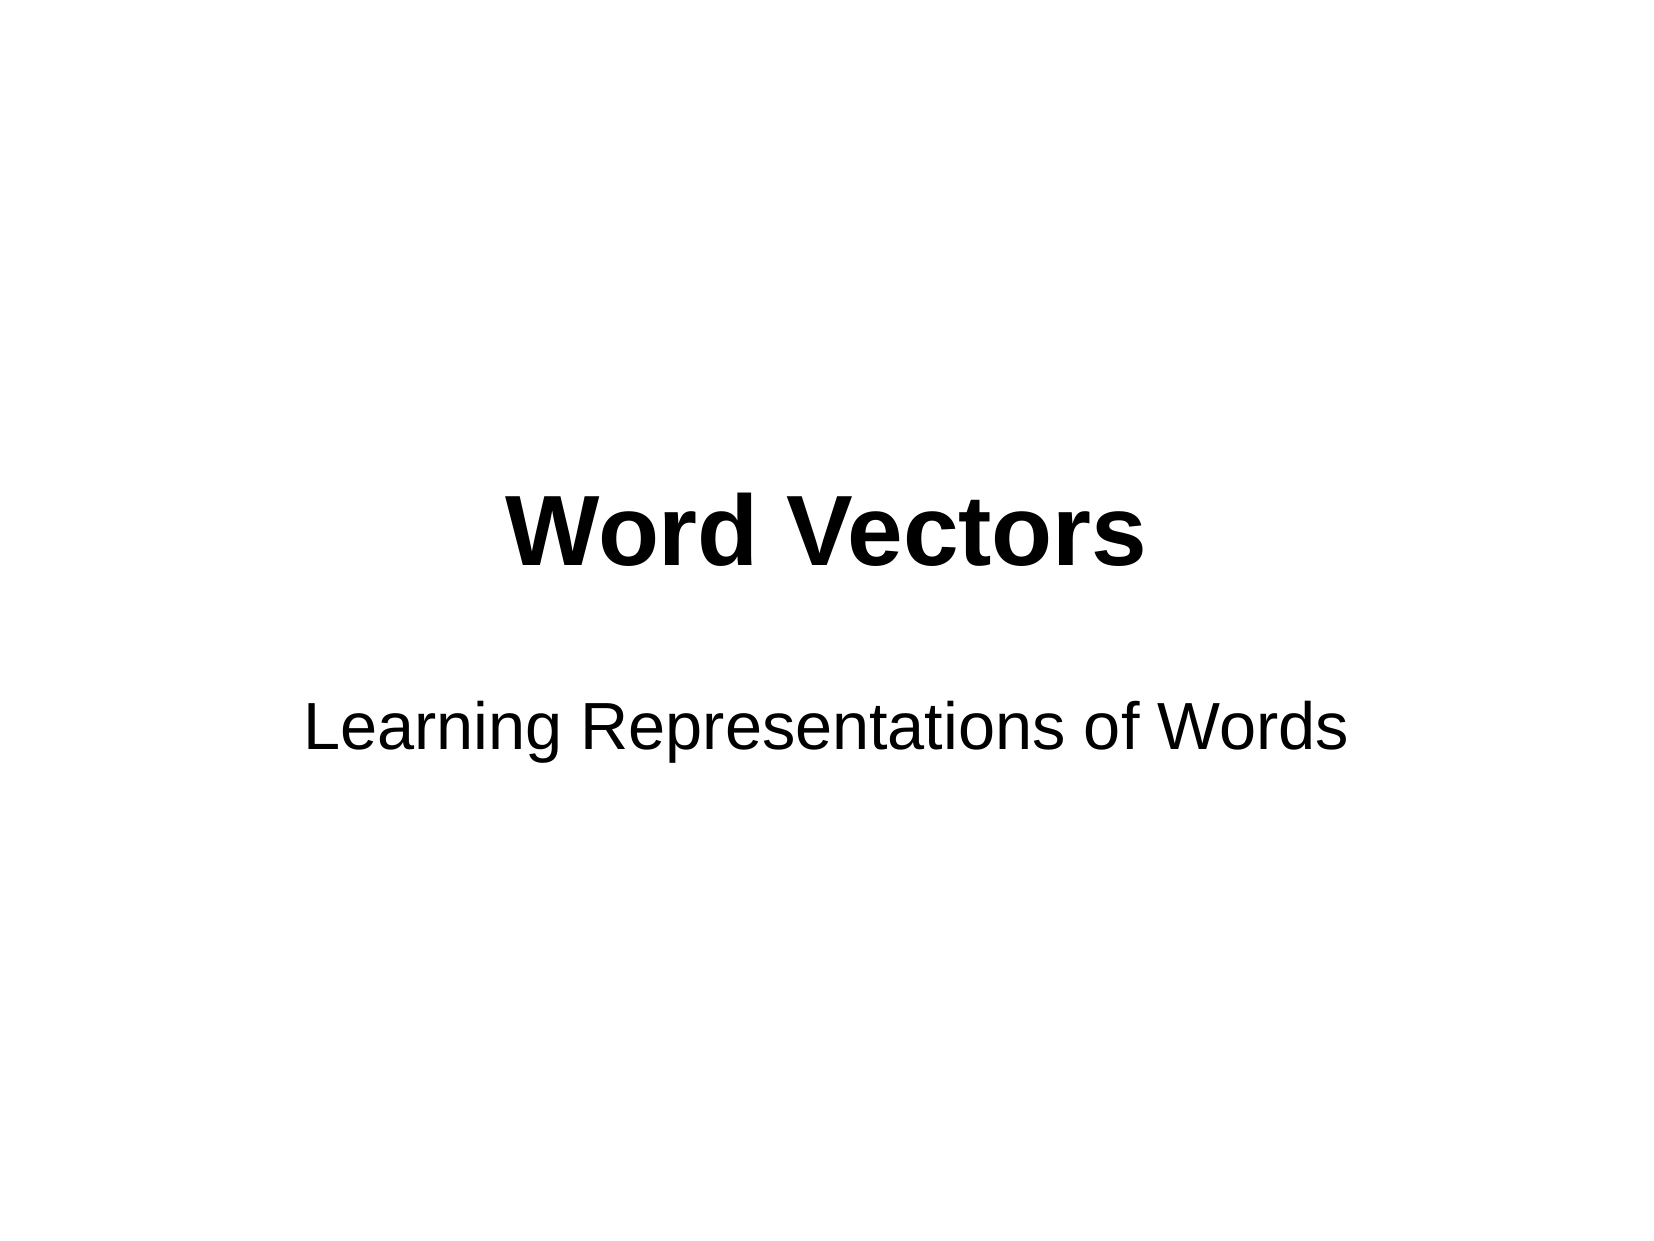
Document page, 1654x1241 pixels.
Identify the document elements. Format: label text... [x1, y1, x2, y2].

title Word Vectors Learning Representations of Words [82, 474, 1571, 765]
